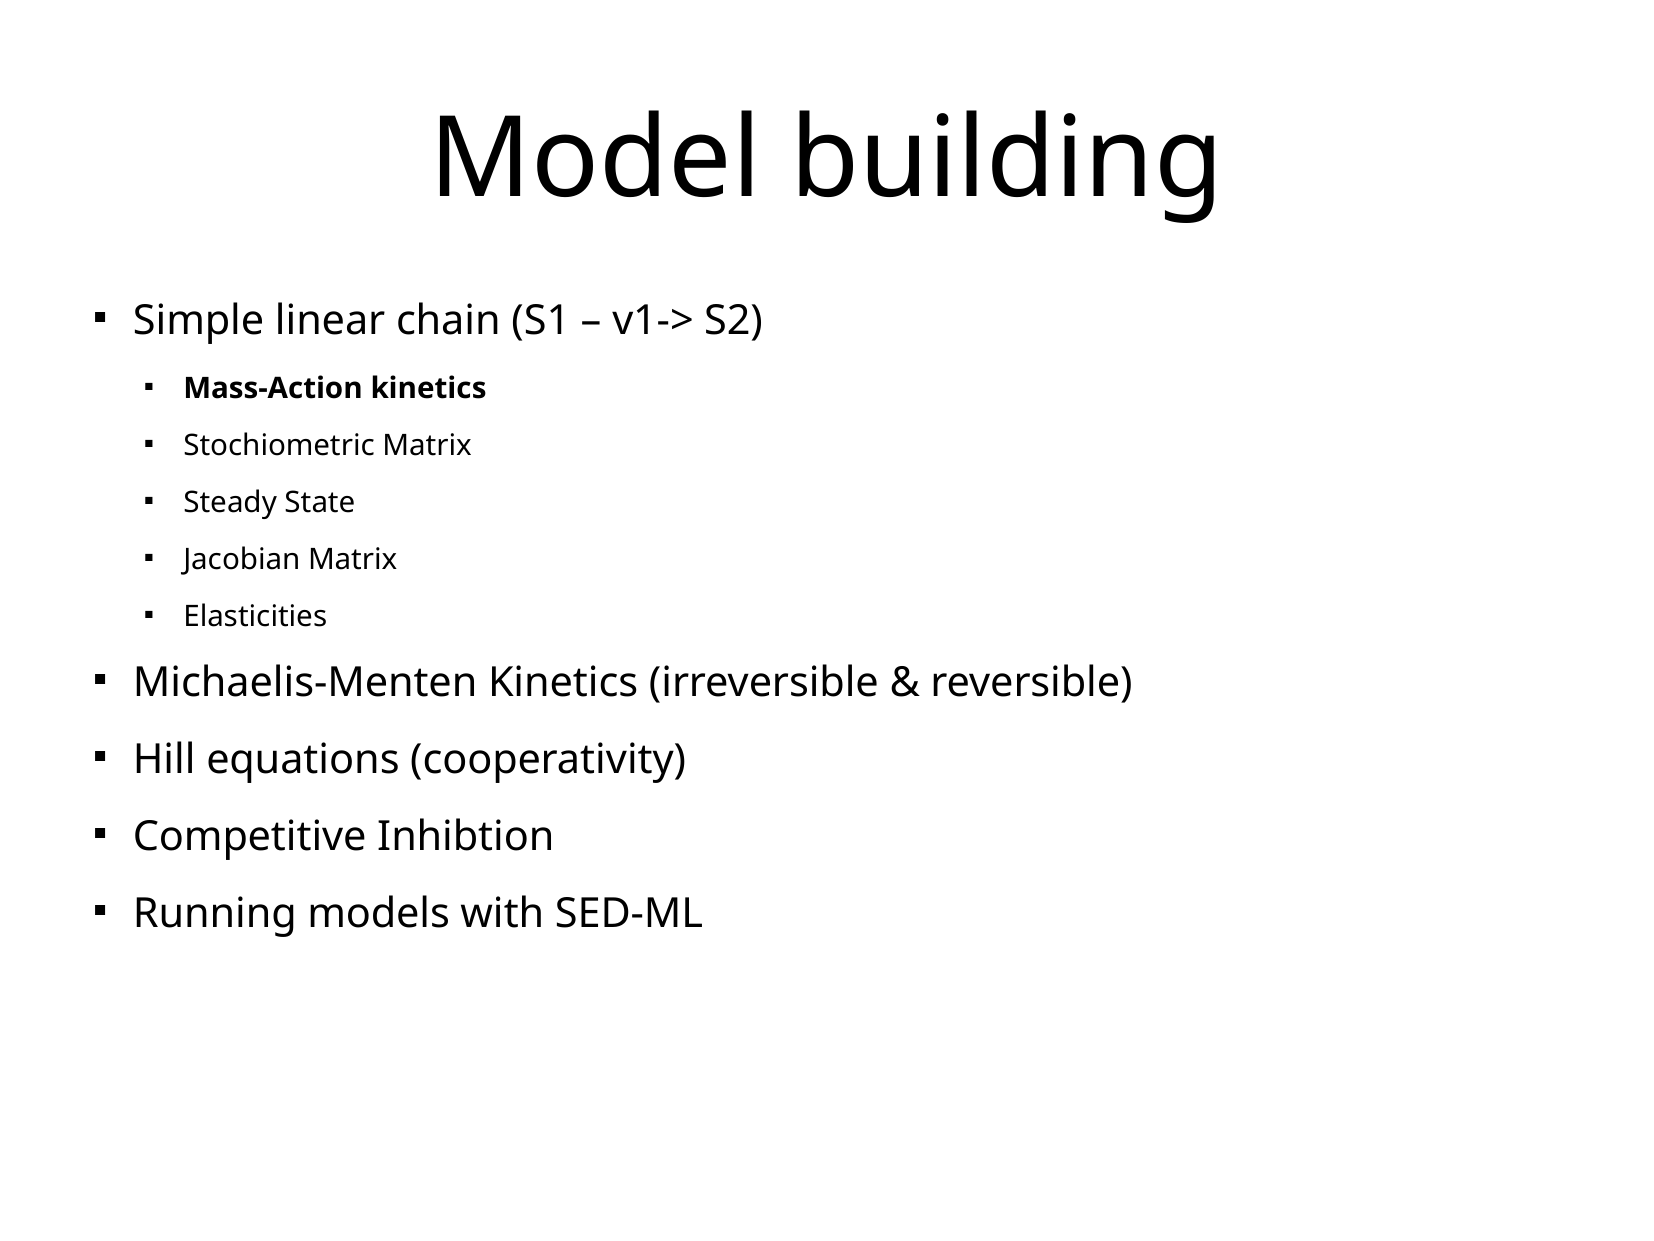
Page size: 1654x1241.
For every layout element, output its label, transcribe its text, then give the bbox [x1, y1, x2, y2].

title Model building [82, 49, 1571, 257]
list Simple linear chain (S1 – v1-> S2) Mass-Action kinetics Stochiometric Matrix Steady State Jacobian Matrix Elasticities Michaelis-Menten Kinetics (irreversible & reversible) Hill equations (cooperativity) Competitive Inhibtion Running models with SED-ML [82, 290, 1571, 1010]
